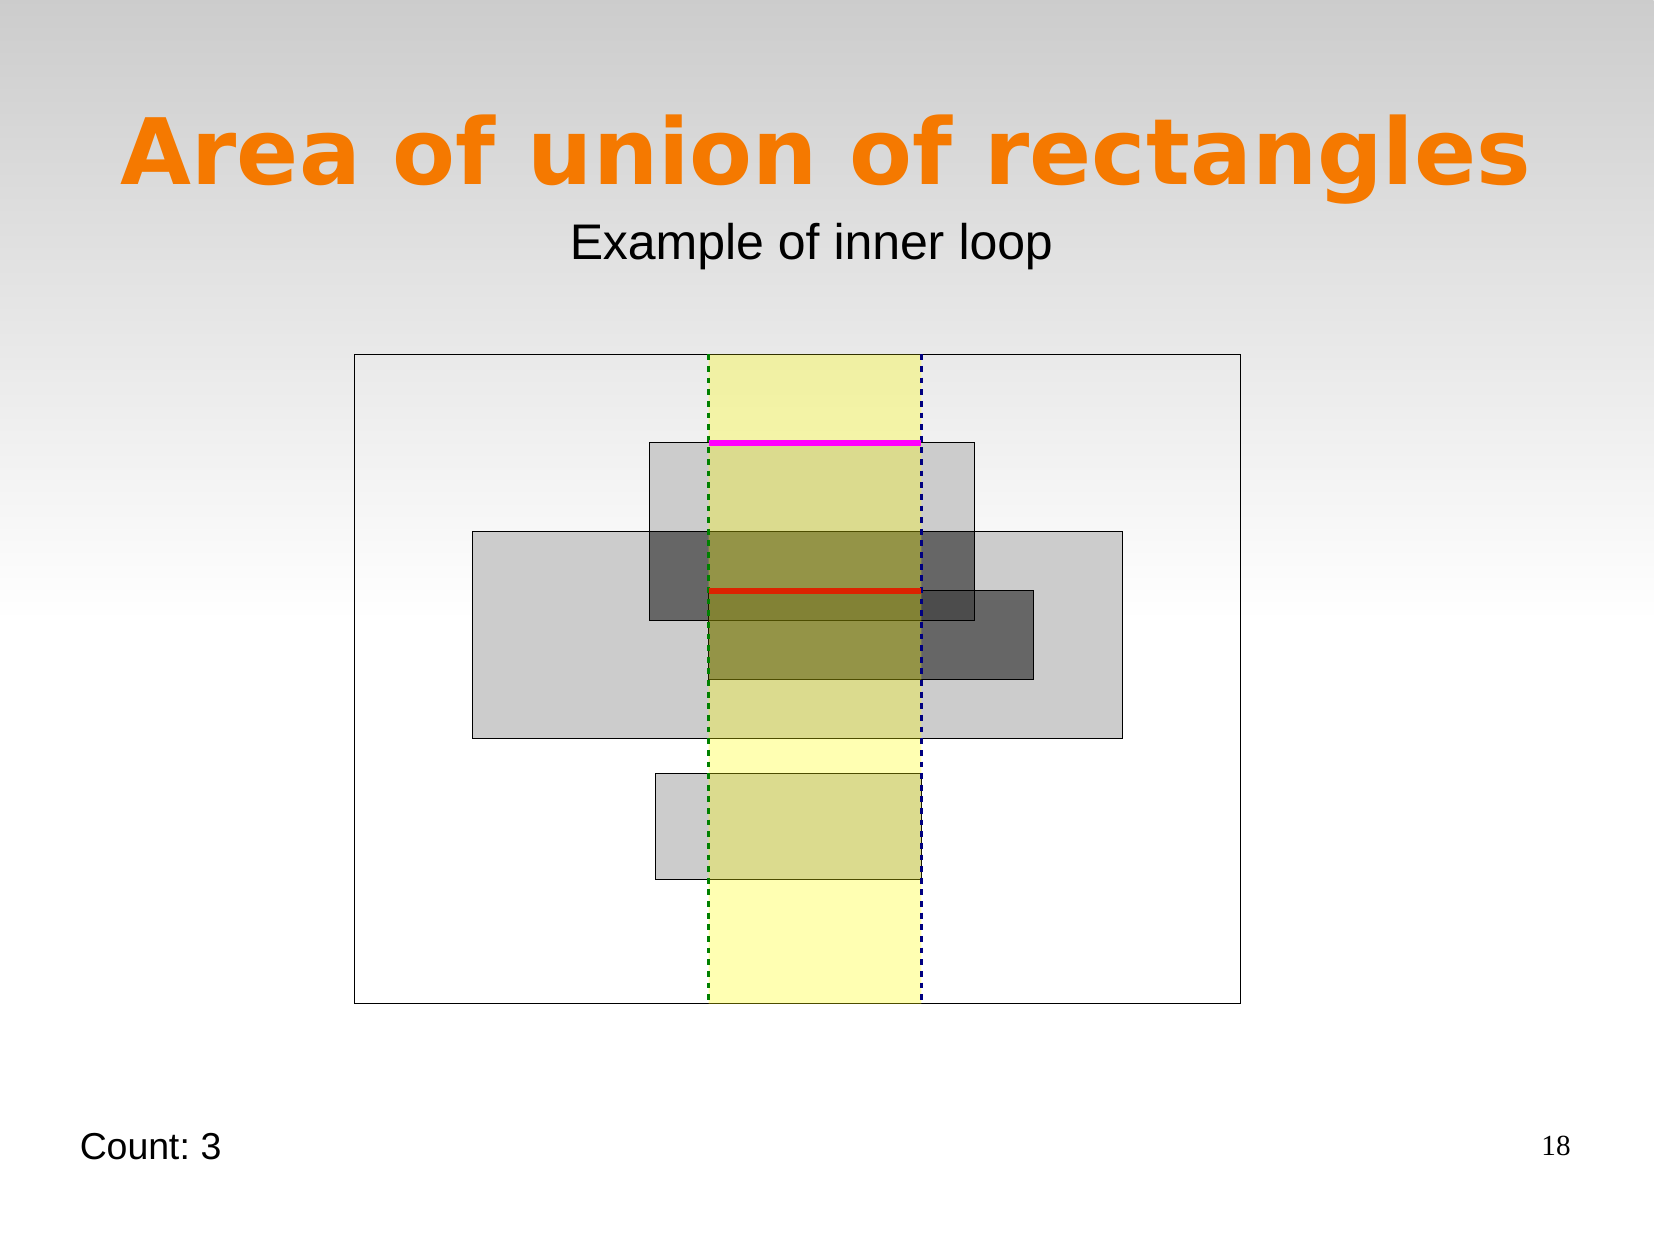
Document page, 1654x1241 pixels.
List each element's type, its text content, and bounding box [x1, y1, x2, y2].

text_box [708, 354, 922, 440]
text_box Example of inner loop [555, 206, 1087, 278]
text_box [472, 442, 1123, 1004]
title Area of union of rectangles [82, 49, 1571, 257]
text_box Count: 3 [64, 1118, 272, 1176]
